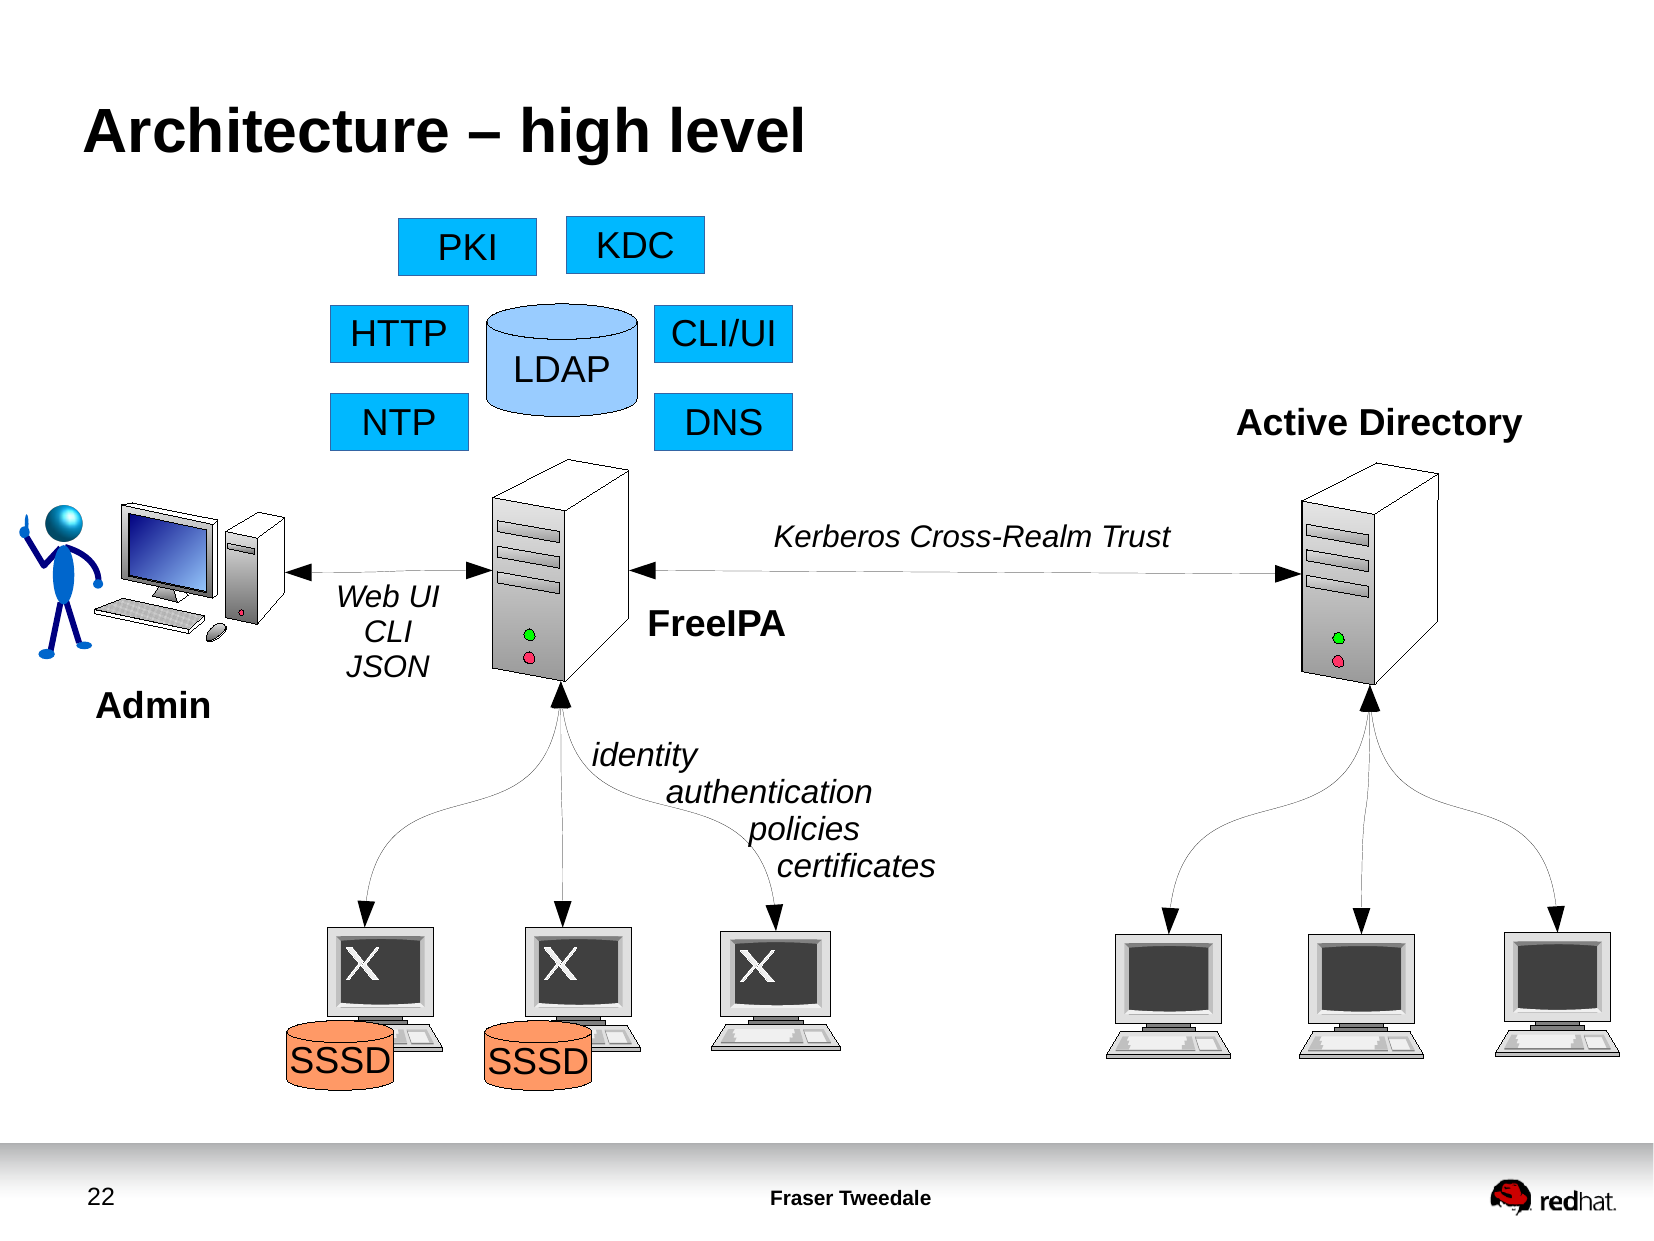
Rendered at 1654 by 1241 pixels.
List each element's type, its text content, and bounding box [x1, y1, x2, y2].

text_box [1301, 501, 1375, 685]
text_box [19, 514, 30, 539]
text_box Kerberos Cross-Realm Trust [751, 511, 1193, 569]
title Architecture – high level [82, 37, 1571, 226]
text_box identity authentication policies certificates [577, 756, 771, 892]
text_box [1495, 932, 1620, 1057]
text_box [94, 598, 205, 630]
text_box [492, 497, 565, 682]
text_box CLI/UI [654, 305, 793, 363]
text_box KDC [566, 216, 705, 274]
text_box DNS [654, 393, 793, 451]
text_box Admin [80, 677, 244, 757]
text_box [76, 641, 93, 650]
text_box Web UI CLI JSON [303, 572, 473, 692]
text_box FreeIPA [632, 595, 800, 653]
text_box SSSD [286, 1020, 394, 1091]
picture [0, 1143, 1654, 1241]
text_box LDAP [486, 303, 638, 417]
text_box SSSD [484, 1020, 592, 1091]
text_box [525, 927, 641, 1052]
text_box [38, 648, 55, 660]
text_box [1106, 934, 1231, 1059]
text_box [225, 531, 258, 625]
text_box [93, 579, 104, 589]
text_box identity authentication policies certificates [577, 728, 1002, 892]
text_box [1299, 934, 1424, 1059]
text_box PKI [398, 218, 537, 276]
text_box [206, 623, 226, 641]
text_box NTP [330, 393, 469, 451]
text_box HTTP [330, 305, 469, 363]
text_box Active Directory [1221, 394, 1537, 451]
text_box [711, 931, 841, 1051]
text_box [327, 927, 443, 1052]
text_box [52, 545, 75, 605]
text_box [121, 505, 213, 603]
